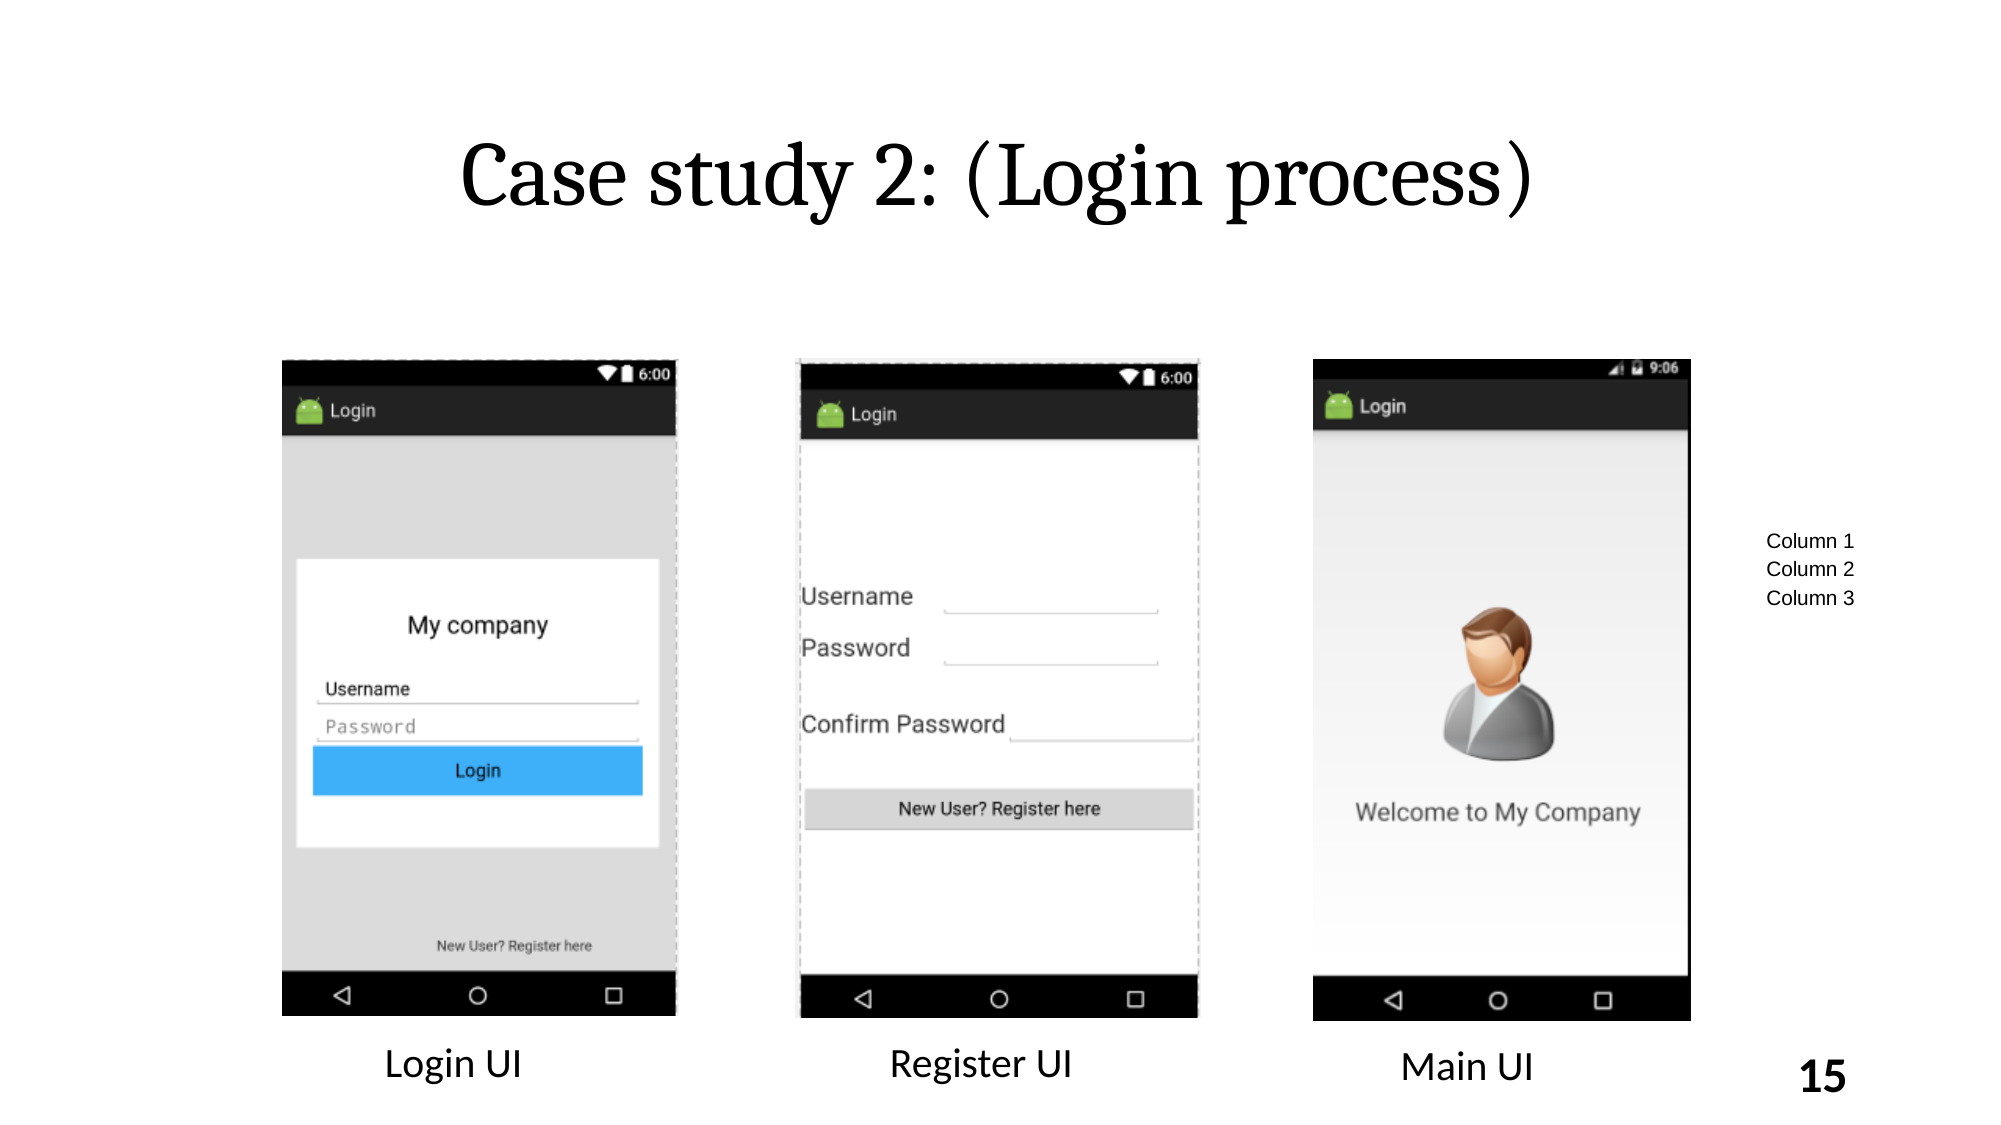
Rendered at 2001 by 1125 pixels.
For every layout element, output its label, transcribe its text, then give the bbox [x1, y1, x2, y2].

text_box Login UI [370, 1027, 569, 1093]
text_box Column 2 [1766, 555, 1856, 580]
picture [1313, 359, 1691, 1021]
text_box Main UI [1385, 1030, 1571, 1096]
text_box Register UI [874, 1028, 1133, 1094]
text_box Column 3 [1766, 584, 1856, 608]
text_box <number> [1412, 1042, 1863, 1103]
text_box Column 1 [1766, 527, 1856, 551]
picture [795, 358, 1201, 1018]
text_box Case study 2: (Login process) [137, 59, 1863, 278]
picture [282, 359, 679, 1016]
